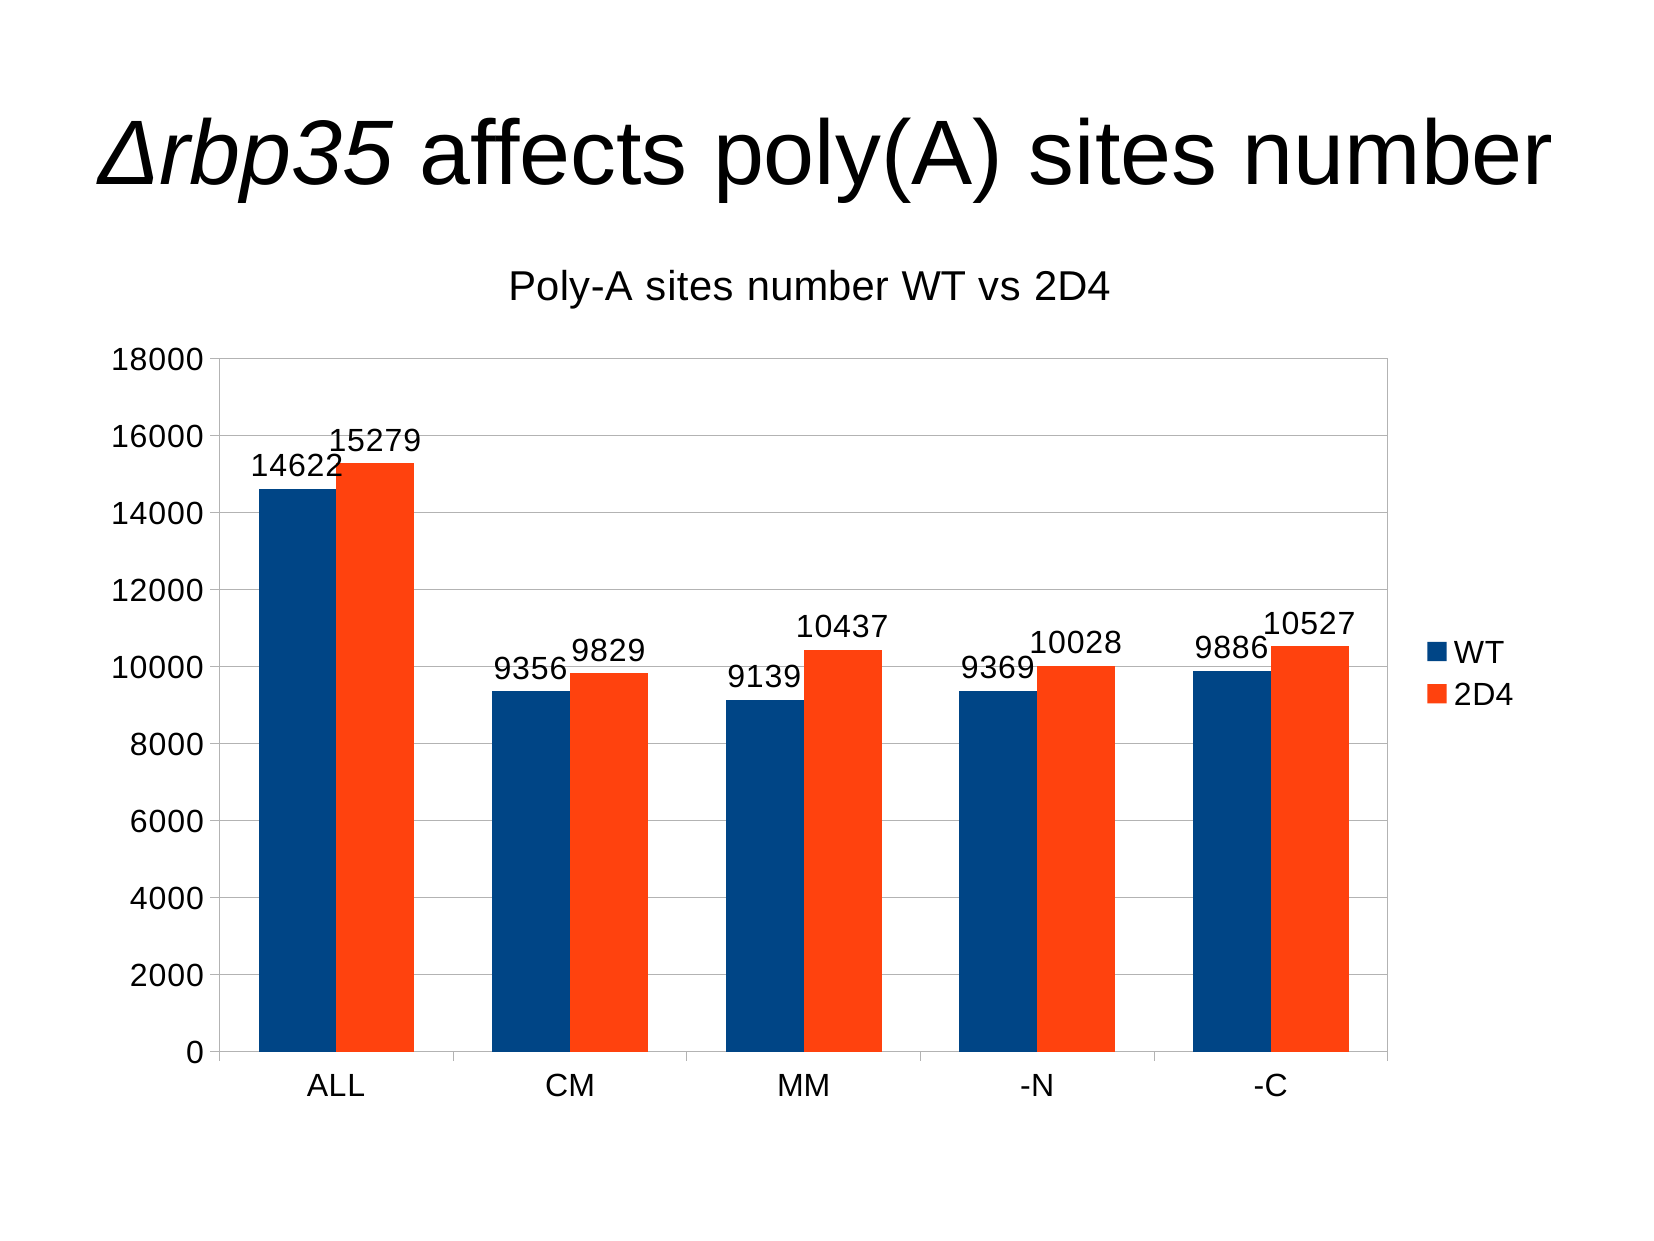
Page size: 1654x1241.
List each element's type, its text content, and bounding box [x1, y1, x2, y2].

title Δrbp35 affects poly(A) sites number [82, 49, 1571, 257]
chart [81, 224, 1538, 1121]
